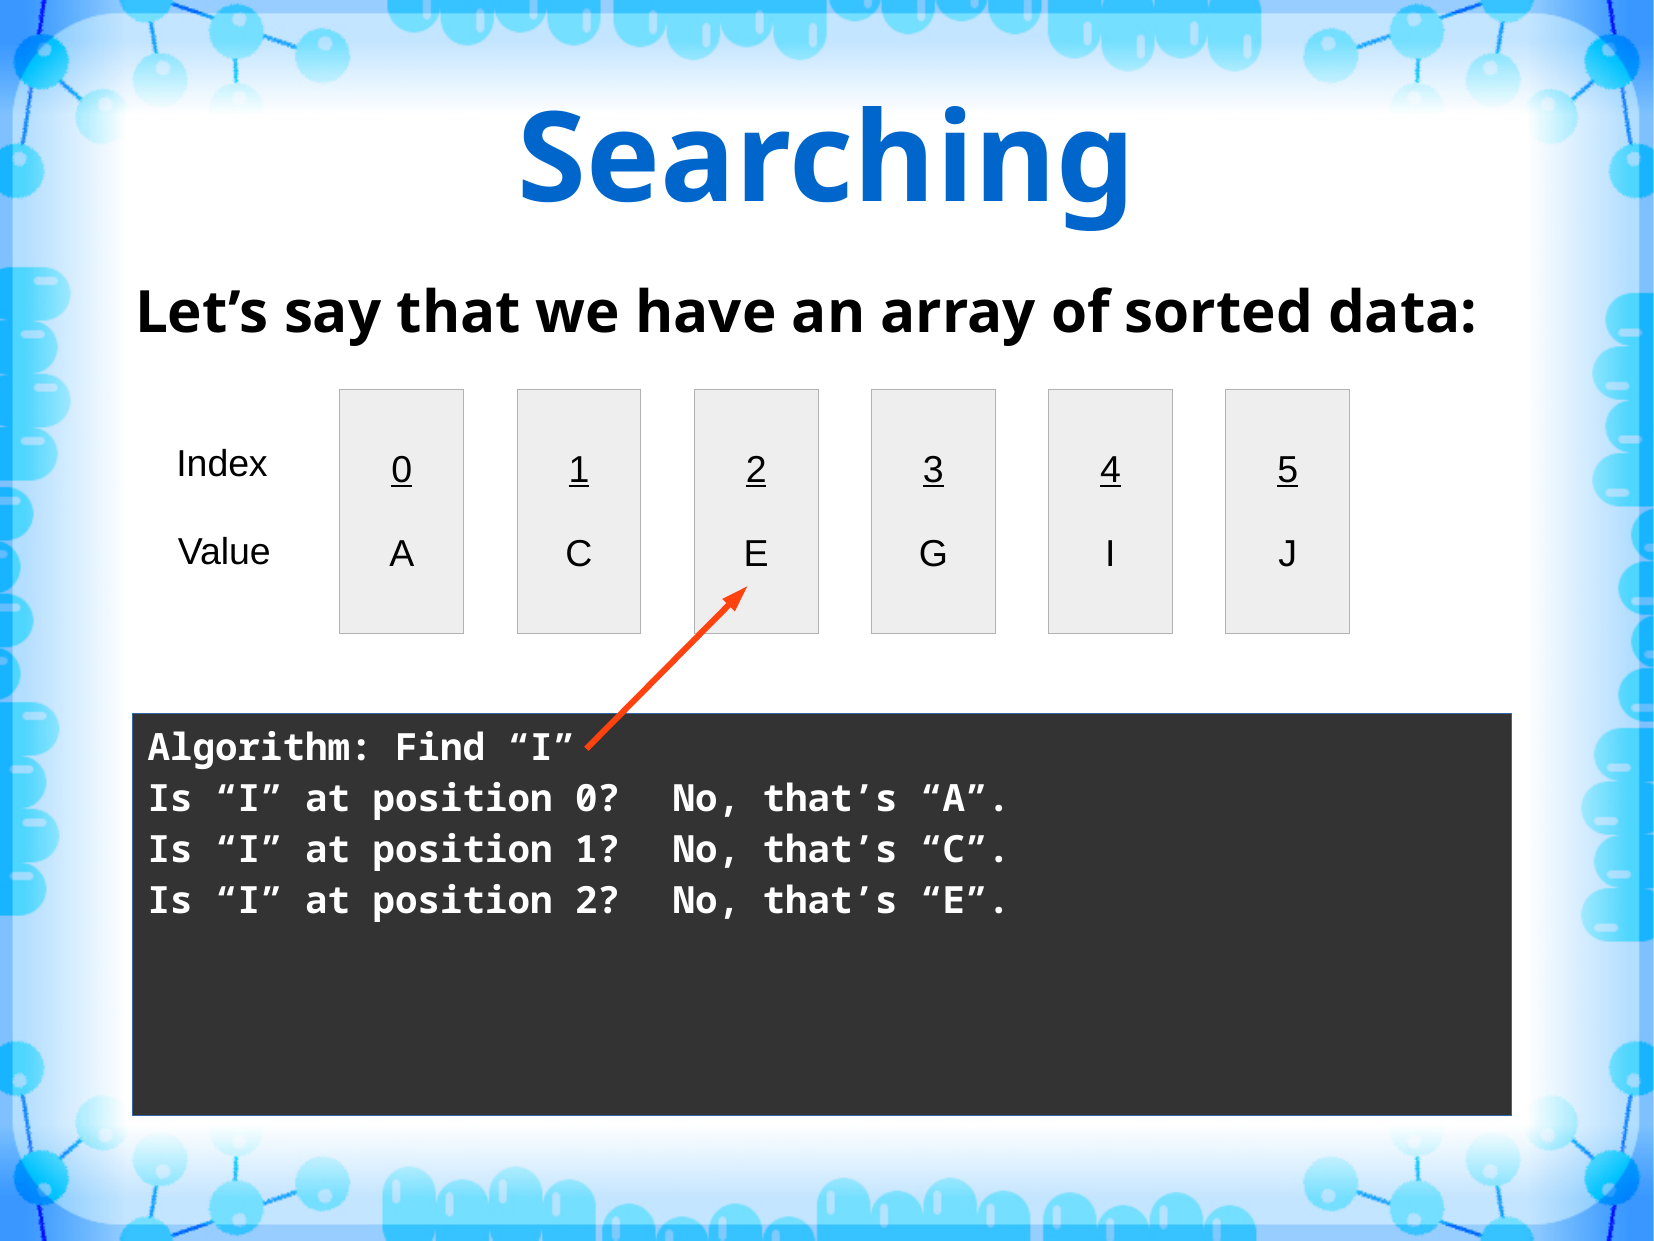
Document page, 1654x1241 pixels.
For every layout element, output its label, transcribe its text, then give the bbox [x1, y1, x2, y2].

title Searching [82, 49, 1571, 257]
text_box Let’s say that we have an array of sorted data: [135, 270, 1509, 458]
text_box 0 A [339, 389, 464, 634]
text_box Index [119, 434, 325, 492]
text_box 2 E [694, 389, 819, 634]
text_box 1 C [517, 389, 641, 634]
picture [0, 0, 1654, 1241]
text_box 5 J [1225, 389, 1350, 634]
text_box 4 I [1048, 389, 1173, 634]
text_box Value [122, 522, 327, 580]
text_box Algorithm: Find “I” Is “I” at position 0? No, that’s “A”. Is “I” at position 1? No, that’s “C”. Is “I” at position 2? No, that’s “E”. [132, 713, 1512, 1116]
text_box 3 G [871, 389, 996, 634]
